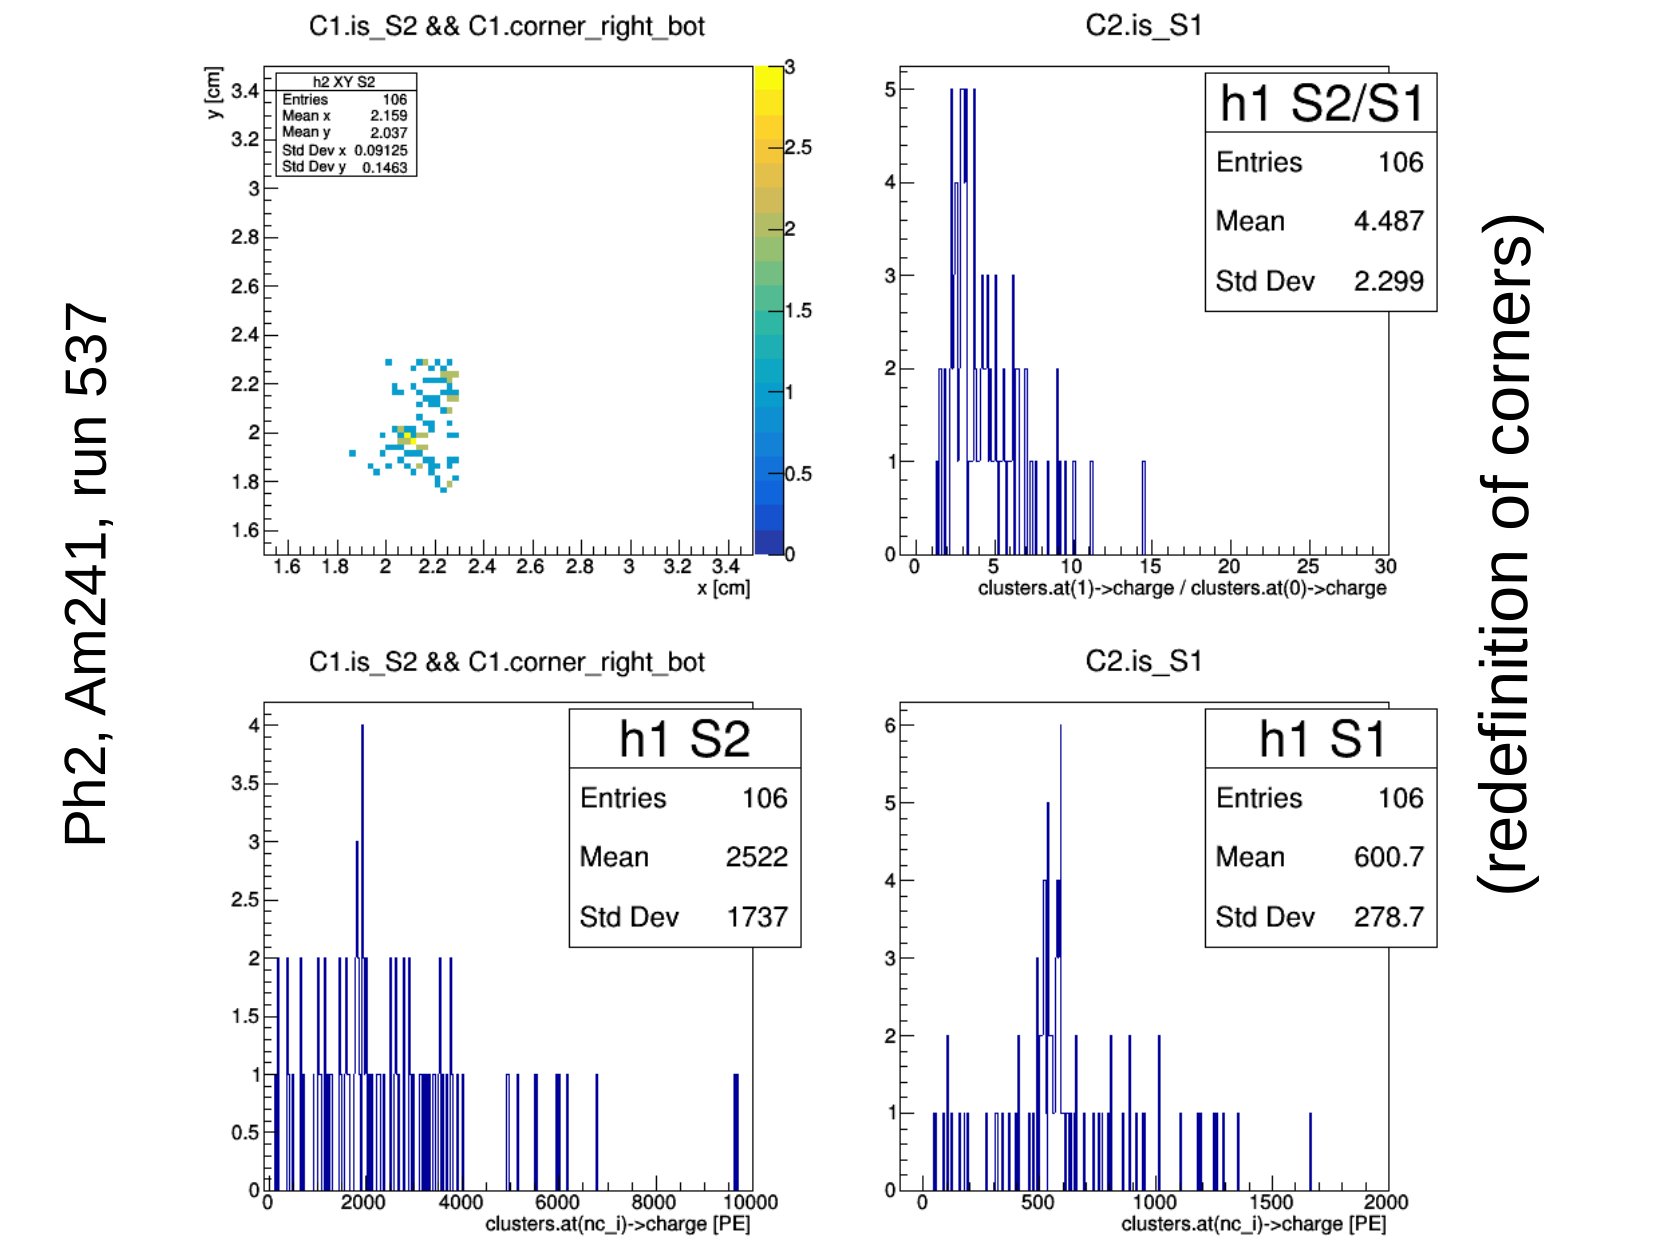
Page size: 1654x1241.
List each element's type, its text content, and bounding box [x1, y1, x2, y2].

text_box Ph2, Am241, run 537 [45, 233, 181, 916]
picture [198, 3, 1454, 1241]
text_box (redefinition of corners) [1457, 29, 1627, 1081]
